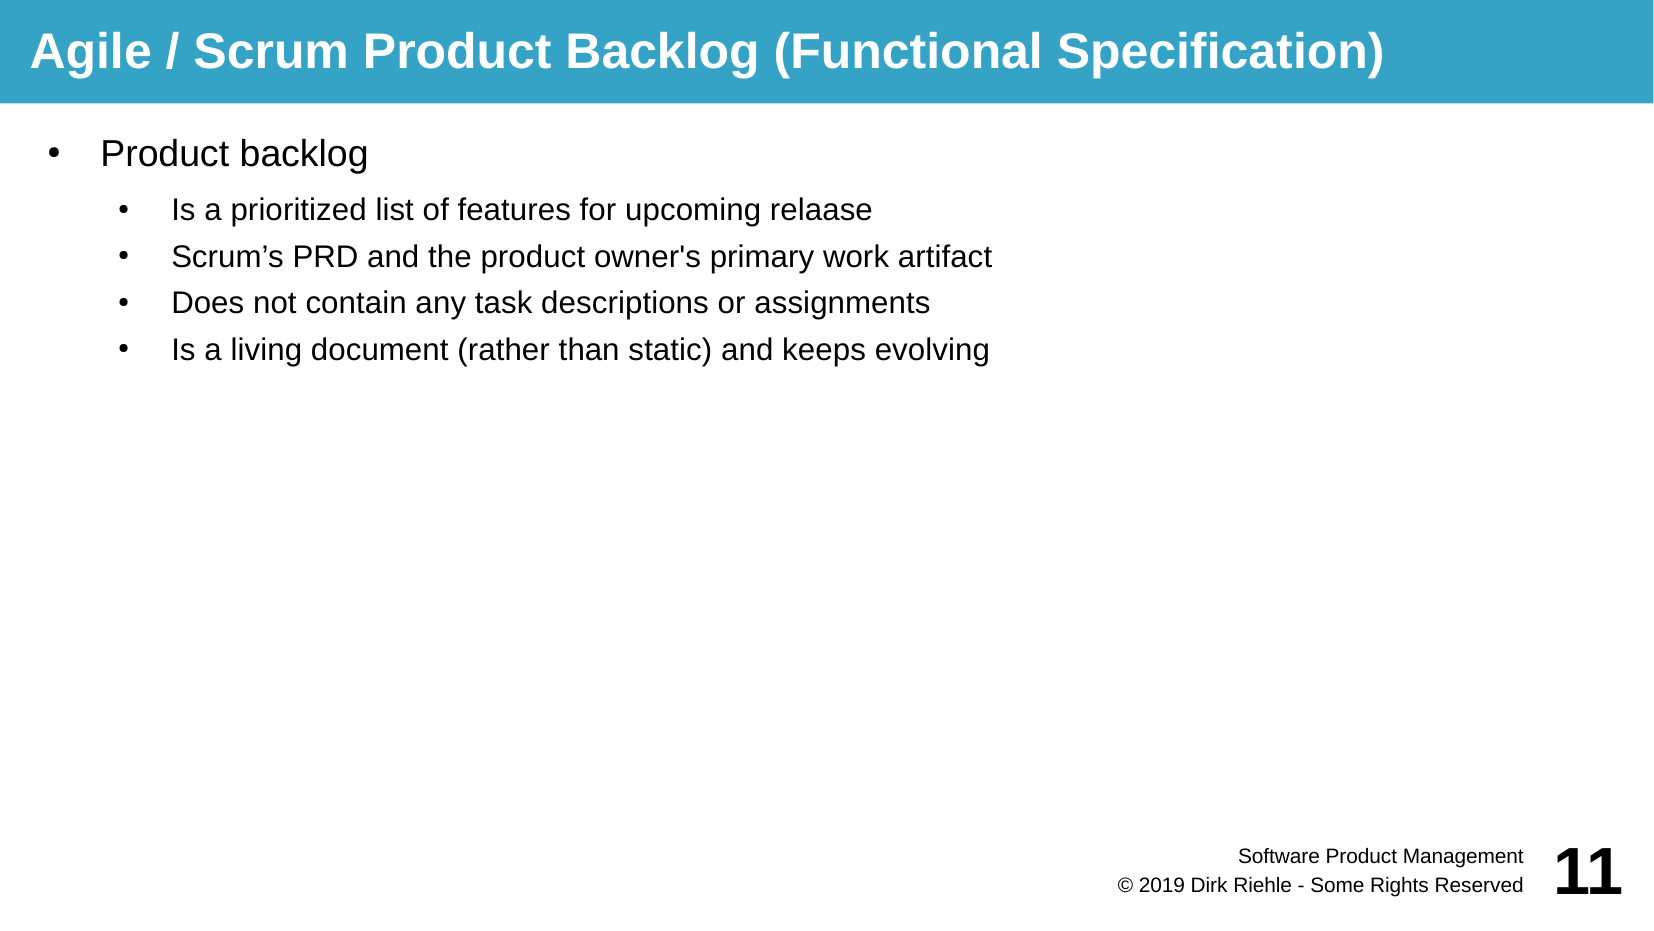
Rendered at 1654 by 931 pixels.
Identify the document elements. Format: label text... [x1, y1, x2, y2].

list Product backlog Is a prioritized list of features for upcoming relaase Scrum’s PRD and the product owner's primary work artifact Does not contain any task descriptions or assignments Is a living document (rather than static) and keeps evolving [29, 132, 1625, 813]
title Agile / Scrum Product Backlog (Functional Specification) [0, 0, 1654, 104]
